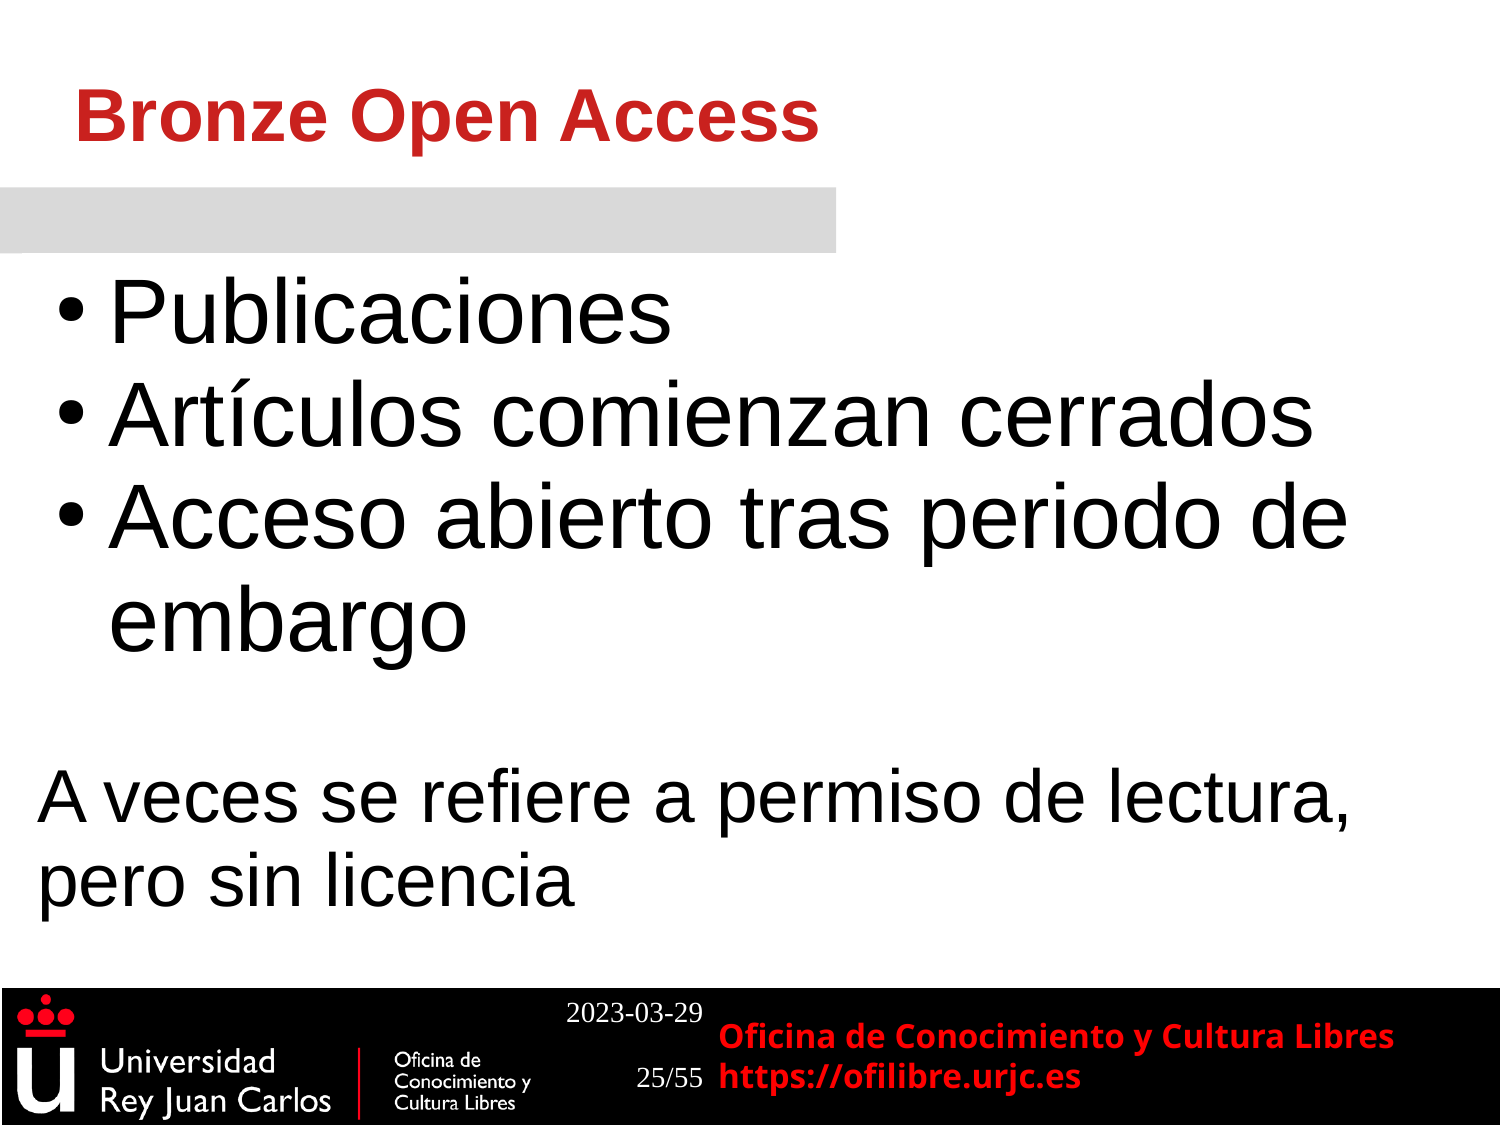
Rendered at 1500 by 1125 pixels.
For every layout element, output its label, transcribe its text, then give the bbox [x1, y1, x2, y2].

picture [17, 994, 531, 1120]
text_box Publicaciones Artículos comienzan cerrados Acceso abierto tras periodo de embargo A veces se refiere a permiso de lectura, pero sin licencia [22, 253, 1426, 931]
title [75, 7, 1425, 196]
text_box Bronze Open Access [60, 66, 991, 249]
